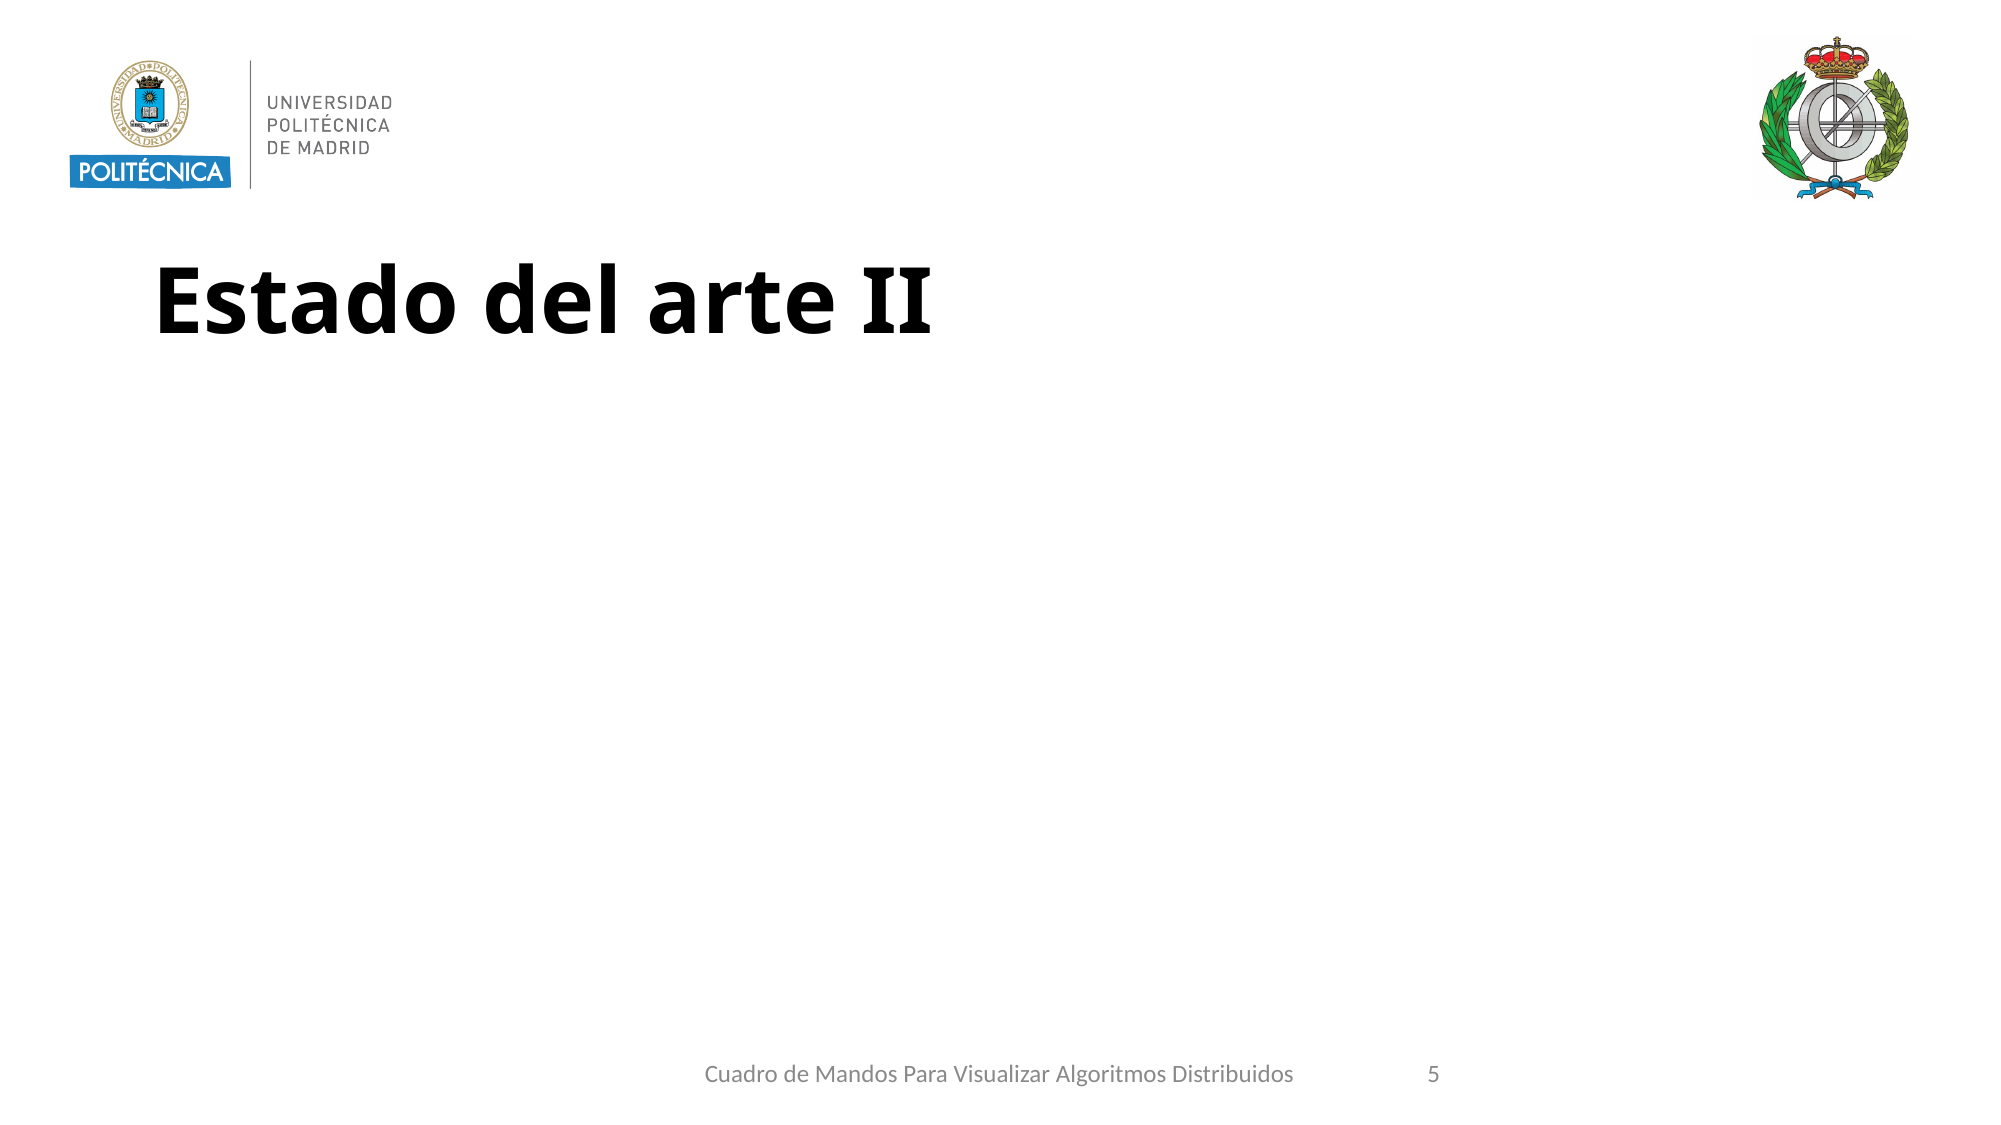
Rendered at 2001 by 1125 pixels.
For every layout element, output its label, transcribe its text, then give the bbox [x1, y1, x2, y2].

picture [48, 34, 436, 215]
title Estado del arte II [137, 214, 1863, 394]
picture [1751, 34, 1918, 201]
text_box Cuadro de Mandos Para Visualizar Algoritmos Distribuidos [662, 1042, 1338, 1103]
text_box [1412, 1042, 1863, 1103]
